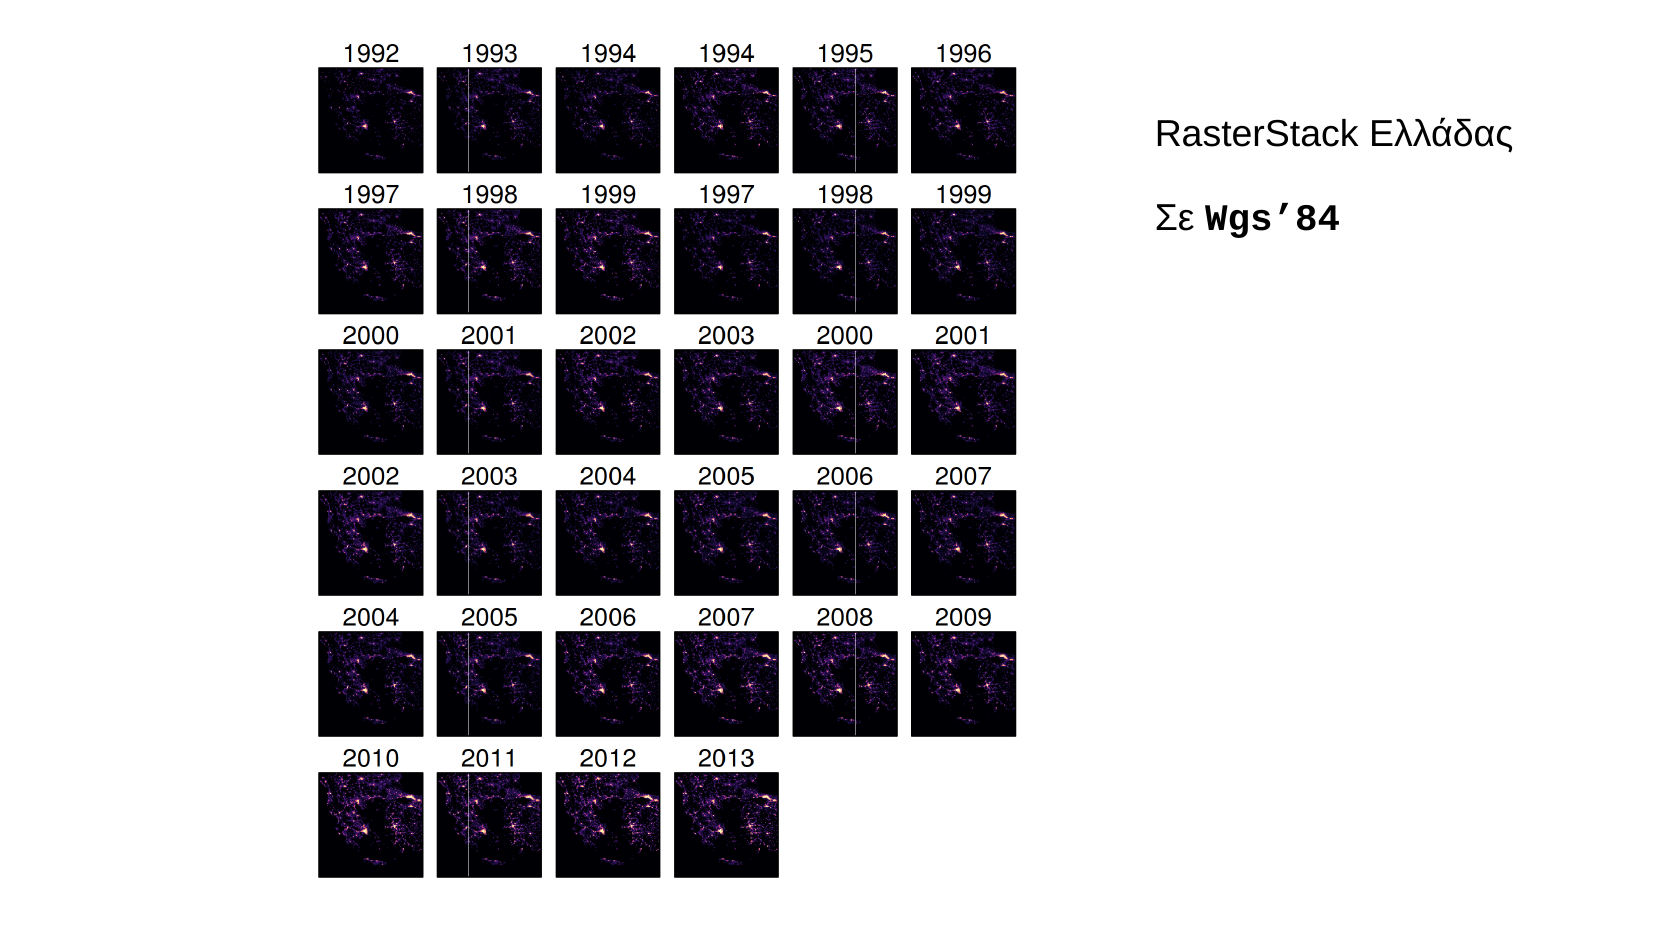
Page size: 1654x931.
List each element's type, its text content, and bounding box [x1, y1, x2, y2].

text_box RasterStack Ελλάδας Σε Wgs’84 [1140, 105, 1529, 292]
picture [209, 0, 1125, 916]
